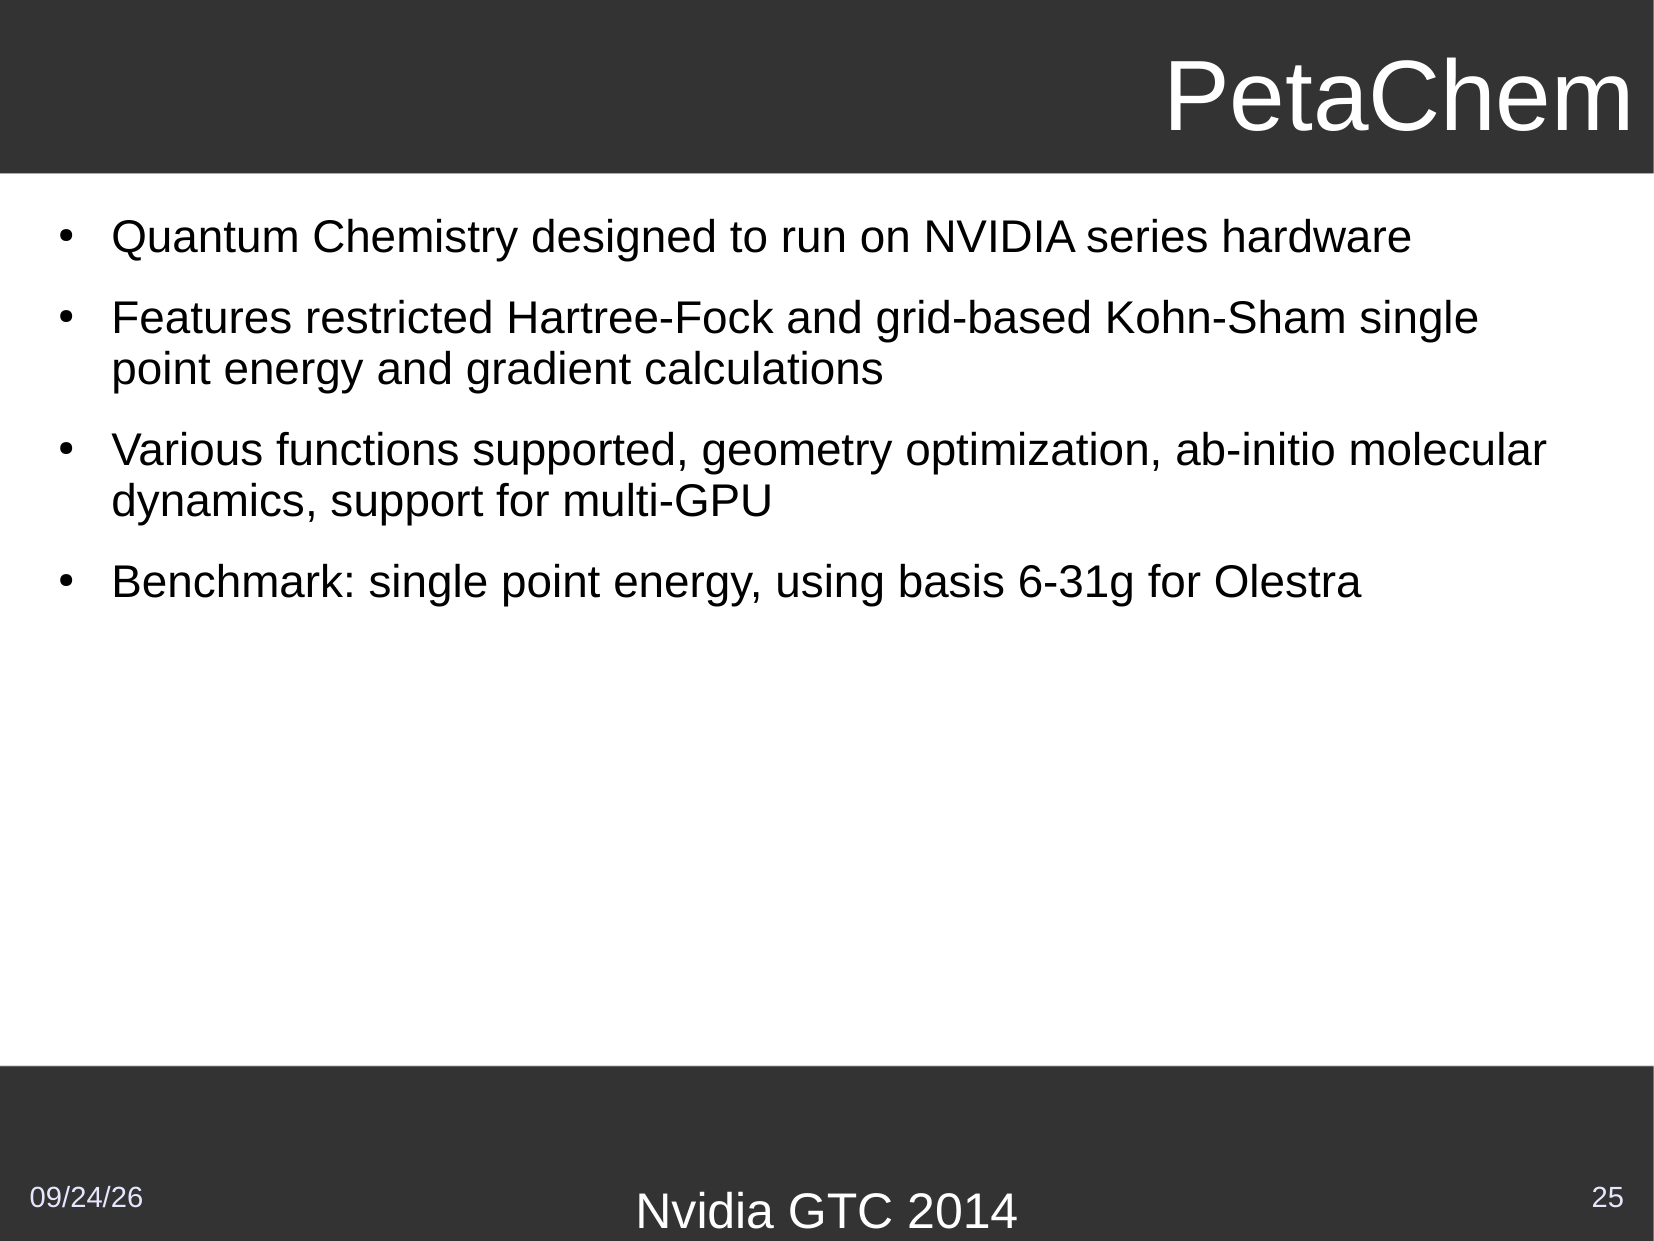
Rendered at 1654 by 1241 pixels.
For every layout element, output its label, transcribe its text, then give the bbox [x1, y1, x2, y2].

text_box Nvidia GTC 2014 [29, 1182, 1625, 1239]
title PetaChem [40, 11, 1636, 181]
list Quantum Chemistry designed to run on NVIDIA series hardware Features restricted Hartree-Fock and grid-based Kohn-Sham single point energy and gradient calculations Various functions supported, geometry optimization, ab-initio molecular dynamics, support for multi-GPU Benchmark: single point energy, using basis 6-31g for Olestra [40, 210, 1561, 931]
picture [0, 0, 1654, 1241]
